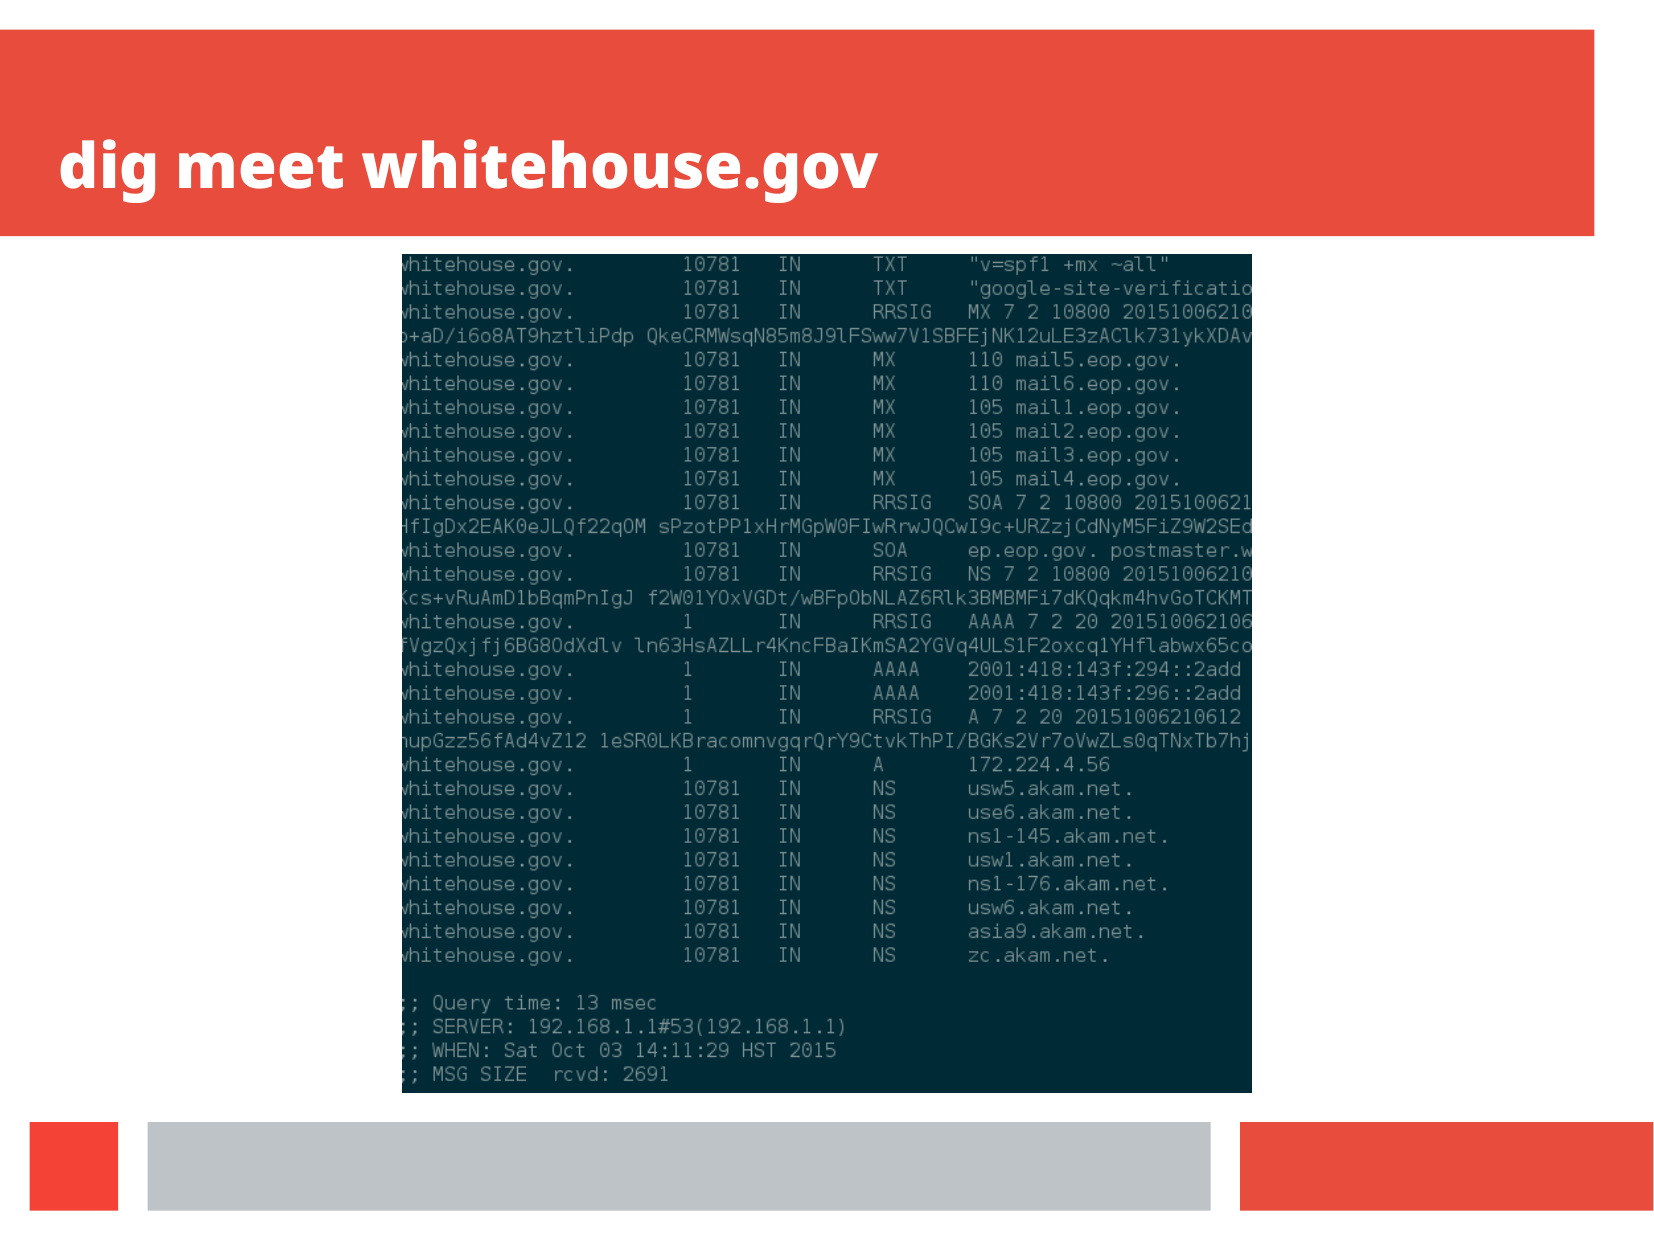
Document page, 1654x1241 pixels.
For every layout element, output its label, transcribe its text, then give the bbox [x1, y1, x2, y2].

picture [886, 352, 893, 366]
picture [981, 662, 990, 676]
picture [612, 999, 621, 1009]
picture [402, 686, 413, 699]
picture [482, 905, 490, 914]
picture [624, 519, 633, 533]
picture [684, 528, 692, 533]
picture [874, 900, 883, 914]
picture [434, 1067, 442, 1075]
picture [993, 376, 1002, 390]
picture [1065, 447, 1073, 461]
picture [1088, 428, 1097, 437]
picture [1148, 878, 1155, 890]
picture [422, 928, 430, 938]
picture [505, 733, 514, 747]
picture [423, 475, 429, 485]
picture [983, 376, 988, 390]
picture [886, 788, 895, 795]
picture [1148, 404, 1156, 414]
picture [434, 733, 442, 747]
picture [1065, 880, 1073, 890]
picture [446, 428, 454, 437]
picture [493, 428, 502, 437]
picture [541, 928, 549, 938]
picture [720, 948, 728, 961]
picture [553, 1043, 561, 1048]
picture [402, 662, 419, 675]
picture [696, 642, 704, 652]
picture [553, 285, 560, 294]
picture [720, 495, 728, 509]
picture [1078, 547, 1085, 556]
picture [1033, 519, 1037, 529]
picture [446, 475, 454, 485]
picture [505, 785, 514, 795]
picture [493, 261, 502, 271]
picture [850, 328, 859, 342]
picture [612, 594, 621, 608]
picture [886, 924, 895, 938]
picture [1112, 330, 1121, 342]
picture [827, 328, 835, 342]
picture [835, 519, 847, 533]
picture [482, 262, 490, 271]
picture [493, 833, 502, 842]
picture [470, 928, 478, 938]
picture [624, 1074, 632, 1081]
picture [529, 308, 538, 322]
picture [684, 337, 692, 342]
picture [612, 523, 621, 536]
picture [708, 376, 716, 382]
picture [1053, 929, 1061, 938]
picture [482, 309, 490, 318]
picture [1100, 495, 1109, 509]
picture [827, 1048, 835, 1057]
picture [1005, 328, 1013, 342]
picture [648, 1048, 656, 1053]
picture [1005, 285, 1013, 294]
picture [696, 447, 704, 461]
picture [983, 740, 990, 747]
picture [1160, 328, 1168, 342]
picture [529, 328, 538, 339]
picture [482, 381, 490, 390]
picture [470, 261, 478, 271]
picture [402, 424, 413, 437]
picture [1124, 614, 1132, 628]
picture [482, 500, 490, 509]
picture [493, 519, 502, 533]
picture [874, 614, 895, 628]
picture [553, 809, 560, 818]
picture [422, 761, 430, 771]
picture [886, 281, 893, 294]
picture [710, 520, 714, 533]
picture [1053, 709, 1061, 714]
picture [600, 638, 608, 652]
picture [541, 666, 549, 676]
picture [1088, 904, 1097, 914]
picture [1088, 356, 1097, 366]
picture [446, 928, 454, 938]
picture [446, 356, 454, 366]
picture [886, 424, 893, 437]
picture [1092, 305, 1097, 318]
picture [934, 733, 942, 742]
picture [1207, 614, 1216, 628]
picture [1160, 380, 1168, 390]
picture [517, 328, 525, 342]
picture [969, 686, 978, 699]
picture [696, 257, 704, 271]
picture [1078, 733, 1085, 747]
picture [791, 1043, 799, 1049]
picture [850, 590, 859, 604]
picture [720, 424, 728, 437]
picture [660, 590, 668, 604]
picture [422, 356, 430, 366]
picture [992, 781, 1013, 795]
picture [470, 308, 478, 318]
picture [1065, 285, 1073, 294]
picture [1136, 495, 1144, 501]
picture [1124, 594, 1132, 603]
picture [446, 571, 454, 580]
picture [505, 1050, 514, 1057]
picture [517, 1067, 525, 1081]
picture [1029, 876, 1037, 884]
picture [565, 1047, 572, 1057]
picture [1088, 809, 1097, 818]
picture [733, 471, 738, 485]
picture [402, 471, 419, 485]
picture [874, 642, 883, 652]
picture [423, 809, 430, 819]
picture [779, 1019, 787, 1033]
picture [803, 642, 810, 652]
picture [446, 261, 454, 271]
picture [993, 424, 1002, 437]
picture [874, 853, 883, 866]
picture [470, 499, 478, 509]
picture [529, 809, 538, 822]
picture [402, 781, 419, 795]
picture [446, 666, 454, 676]
picture [837, 328, 843, 342]
picture [470, 331, 478, 342]
picture [886, 852, 895, 866]
picture [529, 499, 538, 513]
picture [541, 571, 549, 580]
picture [1043, 737, 1050, 747]
picture [482, 571, 490, 580]
picture [708, 876, 716, 882]
picture [612, 329, 621, 342]
picture [493, 380, 502, 390]
picture [886, 883, 895, 890]
picture [636, 733, 646, 747]
picture [529, 356, 538, 370]
picture [529, 404, 538, 418]
picture [934, 335, 942, 342]
picture [1195, 709, 1204, 723]
picture [886, 876, 894, 883]
picture [720, 829, 728, 842]
picture [983, 352, 988, 366]
picture [1100, 760, 1109, 771]
picture [1112, 475, 1121, 489]
picture [1185, 332, 1192, 346]
picture [402, 737, 407, 747]
picture [969, 904, 978, 914]
picture [470, 856, 478, 866]
picture [529, 833, 538, 846]
picture [1005, 547, 1013, 556]
picture [1184, 519, 1210, 533]
picture [993, 477, 1002, 485]
picture [720, 400, 728, 414]
picture [696, 424, 704, 437]
picture [505, 856, 514, 866]
picture [1195, 285, 1202, 294]
picture [1136, 475, 1144, 489]
picture [969, 495, 978, 502]
picture [886, 686, 894, 699]
picture [1065, 833, 1073, 842]
picture [1112, 614, 1121, 628]
picture [541, 833, 549, 842]
picture [956, 523, 967, 533]
picture [910, 645, 918, 652]
picture [410, 737, 419, 747]
picture [1065, 471, 1072, 485]
picture [446, 737, 454, 742]
picture [1160, 310, 1168, 318]
picture [957, 328, 966, 342]
picture [650, 1019, 655, 1033]
picture [470, 761, 478, 771]
picture [993, 447, 1002, 461]
picture [874, 709, 895, 723]
picture [815, 523, 823, 533]
picture [541, 590, 549, 604]
picture [1207, 641, 1216, 652]
picture [1196, 733, 1204, 747]
picture [495, 1067, 500, 1081]
picture [470, 833, 478, 842]
picture [696, 567, 704, 580]
picture [553, 547, 560, 556]
picture [825, 519, 835, 533]
picture [422, 261, 430, 271]
picture [1029, 335, 1036, 342]
picture [1243, 567, 1252, 580]
picture [720, 805, 728, 819]
picture [493, 880, 502, 890]
picture [577, 1071, 585, 1080]
picture [1112, 709, 1121, 723]
picture [1088, 856, 1097, 866]
picture [886, 543, 895, 556]
picture [505, 404, 514, 414]
picture [482, 881, 490, 890]
picture [1221, 614, 1226, 628]
picture [1124, 833, 1132, 842]
picture [708, 638, 716, 652]
picture [755, 737, 764, 747]
picture [779, 328, 787, 342]
picture [1136, 733, 1144, 740]
picture [1065, 809, 1073, 818]
picture [720, 876, 728, 890]
picture [1124, 567, 1132, 580]
picture [757, 1019, 762, 1033]
picture [648, 733, 657, 747]
picture [626, 1019, 631, 1033]
picture [541, 880, 549, 890]
picture [1136, 547, 1144, 556]
picture [1017, 285, 1025, 298]
picture [827, 638, 835, 652]
picture [505, 519, 513, 532]
picture [771, 593, 776, 604]
picture [402, 305, 413, 318]
picture [733, 257, 738, 271]
picture [840, 733, 848, 747]
picture [1029, 451, 1037, 461]
picture [529, 733, 536, 743]
picture [733, 924, 738, 938]
picture [505, 641, 514, 652]
picture [493, 1019, 503, 1033]
picture [1243, 614, 1252, 628]
picture [402, 853, 419, 866]
picture [505, 308, 514, 318]
picture [505, 571, 514, 580]
picture [493, 785, 502, 795]
picture [1207, 690, 1216, 699]
picture [1088, 590, 1097, 607]
picture [1207, 285, 1216, 294]
picture [1136, 428, 1144, 441]
picture [1053, 662, 1061, 676]
picture [971, 471, 975, 485]
picture [720, 567, 728, 580]
picture [1029, 686, 1036, 699]
picture [505, 666, 514, 676]
picture [1136, 451, 1144, 465]
picture [1017, 590, 1025, 599]
picture [482, 857, 490, 866]
picture [696, 376, 704, 390]
picture [402, 876, 419, 890]
picture [505, 761, 514, 771]
picture [803, 519, 811, 524]
picture [553, 647, 561, 652]
picture [1219, 591, 1227, 604]
picture [1065, 305, 1073, 318]
picture [541, 451, 549, 461]
picture [922, 640, 930, 645]
picture [1029, 428, 1037, 437]
picture [874, 447, 883, 461]
picture [981, 447, 990, 461]
picture [493, 356, 502, 366]
picture [993, 764, 1001, 771]
picture [1076, 261, 1085, 270]
picture [402, 900, 419, 914]
picture [1243, 332, 1250, 342]
picture [981, 809, 990, 818]
picture [493, 499, 502, 509]
picture [756, 523, 762, 533]
picture [402, 710, 419, 723]
picture [446, 809, 454, 819]
picture [1100, 880, 1109, 890]
picture [446, 647, 454, 654]
picture [553, 714, 560, 723]
picture [493, 404, 502, 414]
picture [969, 733, 976, 747]
picture [422, 594, 431, 604]
picture [529, 928, 538, 942]
picture [839, 642, 847, 652]
picture [886, 645, 895, 652]
picture [517, 519, 526, 533]
picture [1100, 856, 1109, 866]
picture [541, 329, 549, 342]
picture [1076, 495, 1085, 509]
picture [886, 471, 893, 485]
picture [493, 904, 502, 914]
picture [531, 1019, 536, 1033]
picture [471, 1019, 478, 1033]
picture [696, 305, 704, 318]
picture [1197, 642, 1204, 652]
picture [767, 590, 773, 604]
picture [969, 809, 974, 819]
picture [541, 1019, 549, 1030]
picture [720, 590, 728, 604]
picture [993, 928, 1001, 938]
picture [446, 618, 454, 628]
picture [553, 904, 560, 914]
picture [505, 690, 514, 699]
picture [553, 857, 560, 866]
picture [993, 757, 1002, 763]
picture [505, 590, 511, 604]
picture [1078, 662, 1083, 676]
picture [517, 733, 526, 747]
picture [402, 757, 419, 771]
picture [494, 642, 498, 656]
picture [505, 328, 514, 342]
picture [1100, 285, 1109, 294]
picture [696, 781, 704, 795]
picture [1041, 809, 1048, 818]
picture [1219, 686, 1228, 699]
picture [402, 829, 413, 842]
picture [969, 567, 978, 580]
picture [1195, 686, 1204, 699]
picture [529, 761, 538, 775]
picture [412, 644, 417, 652]
picture [505, 833, 514, 842]
picture [874, 376, 883, 390]
picture [470, 666, 478, 676]
picture [708, 737, 716, 747]
picture [424, 519, 429, 533]
picture [993, 614, 1002, 628]
picture [1100, 475, 1109, 485]
picture [505, 261, 514, 271]
picture [402, 352, 419, 366]
picture [505, 475, 514, 485]
picture [1148, 428, 1156, 437]
picture [482, 736, 490, 747]
picture [1160, 686, 1168, 699]
picture [529, 428, 538, 441]
picture [1066, 642, 1073, 652]
picture [1007, 662, 1012, 676]
picture [779, 638, 787, 651]
picture [720, 643, 728, 652]
picture [696, 328, 704, 338]
picture [873, 519, 887, 533]
picture [446, 690, 454, 699]
picture [434, 995, 442, 1012]
picture [529, 261, 538, 275]
picture [553, 428, 560, 437]
picture [993, 733, 1001, 747]
picture [910, 686, 918, 699]
picture [1112, 404, 1121, 417]
picture [874, 829, 883, 842]
picture [1124, 519, 1132, 532]
picture [698, 737, 705, 747]
picture [472, 999, 479, 1009]
picture [470, 547, 478, 556]
picture [981, 547, 990, 560]
picture [1124, 305, 1132, 318]
picture [529, 451, 538, 465]
picture [482, 1067, 490, 1081]
picture [1243, 642, 1252, 652]
picture [505, 285, 514, 294]
picture [993, 400, 1002, 414]
picture [1041, 638, 1049, 652]
picture [1029, 809, 1037, 819]
picture [1053, 528, 1061, 533]
picture [993, 352, 1002, 366]
picture [493, 952, 502, 961]
picture [720, 900, 728, 914]
picture [733, 376, 738, 390]
picture [1243, 285, 1252, 294]
picture [402, 614, 419, 628]
picture [1065, 379, 1073, 390]
picture [993, 638, 1001, 652]
picture [981, 567, 990, 580]
picture [493, 594, 502, 604]
picture [1029, 567, 1037, 580]
picture [1005, 645, 1013, 652]
picture [446, 761, 454, 771]
picture [493, 713, 502, 723]
picture [529, 785, 538, 799]
picture [1029, 829, 1036, 842]
picture [1172, 709, 1180, 723]
picture [1051, 471, 1059, 485]
picture [402, 448, 419, 461]
picture [1100, 451, 1109, 461]
picture [969, 619, 978, 628]
picture [971, 376, 976, 390]
picture [957, 591, 965, 604]
picture [493, 547, 502, 556]
picture [493, 451, 502, 461]
picture [458, 737, 466, 742]
picture [529, 713, 538, 727]
picture [981, 471, 990, 485]
picture [852, 638, 857, 652]
picture [969, 305, 978, 318]
picture [1065, 737, 1073, 747]
picture [553, 309, 560, 318]
picture [696, 471, 704, 485]
picture [577, 590, 585, 599]
picture [1100, 356, 1109, 366]
picture [434, 1019, 442, 1026]
picture [886, 907, 895, 914]
picture [894, 567, 906, 580]
picture [602, 590, 607, 604]
picture [553, 332, 561, 337]
picture [934, 328, 942, 335]
picture [402, 257, 419, 270]
picture [1100, 833, 1109, 842]
picture [1017, 261, 1025, 271]
picture [981, 900, 1013, 914]
picture [1076, 711, 1085, 723]
picture [1017, 757, 1025, 763]
picture [1136, 404, 1144, 418]
picture [470, 519, 478, 533]
picture [1065, 567, 1073, 580]
picture [1195, 495, 1204, 509]
picture [1088, 880, 1097, 890]
picture [672, 735, 679, 744]
picture [493, 618, 502, 628]
picture [733, 876, 738, 890]
picture [910, 662, 918, 675]
picture [553, 356, 560, 366]
picture [886, 448, 893, 461]
picture [743, 737, 752, 747]
picture [1005, 805, 1013, 819]
picture [1041, 928, 1049, 938]
picture [874, 471, 883, 485]
picture [720, 352, 728, 366]
picture [482, 714, 490, 723]
picture [1136, 833, 1144, 842]
picture [1160, 709, 1168, 723]
picture [864, 519, 869, 533]
picture [981, 590, 990, 604]
picture [945, 590, 950, 604]
picture [1147, 638, 1155, 652]
picture [423, 880, 430, 890]
picture [509, 593, 514, 604]
picture [1076, 642, 1083, 652]
picture [529, 952, 538, 965]
picture [1195, 305, 1204, 318]
picture [1029, 404, 1037, 414]
picture [696, 523, 704, 533]
picture [1100, 733, 1109, 738]
picture [993, 495, 1002, 509]
picture [708, 852, 716, 858]
picture [1195, 329, 1203, 342]
picture [1231, 495, 1240, 501]
picture [1148, 737, 1156, 747]
picture [1100, 928, 1109, 937]
picture [529, 285, 538, 298]
picture [755, 593, 764, 604]
picture [402, 281, 413, 294]
picture [624, 999, 633, 1009]
picture [1219, 526, 1228, 533]
picture [922, 519, 929, 533]
picture [482, 476, 490, 485]
picture [1219, 662, 1228, 676]
picture [1136, 305, 1144, 318]
picture [482, 667, 490, 676]
picture [1102, 638, 1107, 652]
picture [1184, 594, 1192, 604]
picture [696, 543, 704, 556]
picture [971, 400, 976, 414]
picture [506, 998, 512, 1009]
picture [577, 638, 585, 652]
picture [446, 595, 454, 604]
picture [553, 452, 560, 461]
picture [815, 733, 823, 738]
picture [529, 666, 538, 680]
picture [1219, 305, 1228, 318]
picture [1065, 357, 1073, 366]
picture [446, 785, 454, 795]
picture [969, 833, 978, 842]
picture [684, 1019, 692, 1033]
picture [981, 619, 990, 628]
picture [1052, 376, 1060, 390]
picture [470, 713, 478, 723]
picture [505, 547, 514, 556]
picture [529, 523, 538, 533]
picture [1112, 928, 1121, 938]
picture [1053, 785, 1061, 795]
picture [1231, 686, 1240, 699]
picture [422, 666, 430, 676]
picture [434, 1043, 446, 1057]
picture [470, 285, 478, 294]
picture [541, 380, 549, 390]
picture [541, 737, 548, 747]
picture [1077, 328, 1085, 342]
picture [541, 904, 549, 914]
picture [672, 332, 680, 342]
picture [684, 733, 692, 747]
picture [1136, 285, 1144, 294]
picture [1076, 590, 1085, 604]
picture [1065, 523, 1069, 537]
picture [1065, 757, 1073, 771]
picture [483, 999, 490, 1013]
picture [1055, 400, 1059, 414]
picture [1100, 519, 1109, 533]
picture [422, 737, 431, 751]
picture [402, 332, 407, 342]
picture [482, 357, 490, 366]
picture [565, 330, 572, 342]
picture [529, 690, 538, 703]
picture [505, 499, 514, 509]
picture [1136, 567, 1144, 580]
picture [803, 1043, 811, 1057]
picture [553, 1052, 561, 1057]
picture [553, 761, 560, 771]
picture [993, 686, 1002, 699]
picture [1112, 356, 1121, 370]
picture [446, 451, 454, 461]
picture [696, 281, 704, 294]
picture [470, 571, 478, 580]
picture [1029, 547, 1037, 556]
picture [553, 833, 560, 842]
picture [579, 1045, 584, 1057]
picture [910, 638, 918, 644]
picture [505, 451, 514, 461]
picture [422, 904, 430, 914]
picture [470, 451, 478, 461]
picture [470, 380, 478, 390]
picture [672, 1024, 680, 1033]
picture [529, 856, 538, 870]
picture [957, 642, 966, 655]
picture [1053, 718, 1061, 723]
picture [1076, 567, 1085, 580]
picture [969, 502, 978, 509]
picture [1076, 829, 1084, 842]
picture [446, 404, 454, 414]
picture [969, 662, 978, 676]
picture [1005, 638, 1013, 645]
picture [910, 329, 918, 342]
picture [720, 781, 728, 795]
picture [414, 308, 419, 318]
picture [672, 590, 692, 604]
picture [1092, 567, 1097, 580]
picture [720, 852, 728, 866]
picture [1053, 856, 1061, 866]
picture [1160, 452, 1168, 461]
picture [993, 590, 1002, 604]
picture [1104, 305, 1109, 318]
picture [1088, 757, 1097, 771]
picture [720, 543, 728, 556]
picture [553, 618, 560, 628]
picture [493, 328, 502, 342]
picture [1207, 666, 1216, 676]
picture [720, 281, 728, 294]
picture [565, 528, 573, 535]
picture [648, 1067, 657, 1078]
picture [1160, 428, 1168, 437]
picture [1017, 924, 1025, 935]
picture [1017, 764, 1025, 771]
picture [1052, 352, 1059, 366]
picture [969, 328, 978, 342]
picture [874, 781, 883, 795]
picture [614, 642, 621, 652]
picture [1029, 904, 1037, 914]
picture [1029, 614, 1037, 622]
picture [1053, 686, 1061, 699]
picture [1103, 686, 1109, 699]
picture [1243, 519, 1252, 533]
picture [1041, 495, 1049, 509]
picture [1231, 502, 1239, 509]
picture [720, 471, 728, 485]
picture [969, 785, 978, 795]
picture [505, 904, 514, 914]
picture [720, 737, 727, 747]
picture [731, 1019, 740, 1033]
picture [874, 590, 883, 604]
picture [874, 424, 883, 437]
picture [1088, 404, 1097, 414]
picture [1100, 380, 1109, 390]
picture [805, 737, 812, 747]
picture [553, 785, 560, 795]
picture [446, 380, 454, 390]
picture [838, 594, 847, 607]
picture [1100, 904, 1109, 914]
picture [470, 475, 478, 485]
picture [922, 590, 930, 604]
picture [482, 590, 490, 604]
picture [1124, 547, 1132, 556]
picture [720, 1019, 728, 1033]
picture [1076, 928, 1085, 937]
picture [1066, 495, 1071, 509]
picture [922, 495, 930, 500]
picture [1148, 328, 1156, 337]
picture [1195, 662, 1204, 676]
picture [1088, 475, 1097, 485]
picture [1231, 734, 1240, 747]
picture [1136, 380, 1144, 394]
picture [720, 447, 728, 461]
picture [862, 328, 871, 335]
picture [402, 400, 419, 413]
picture [874, 924, 883, 938]
picture [495, 733, 502, 747]
picture [458, 590, 466, 600]
picture [1148, 662, 1156, 676]
picture [1148, 356, 1156, 366]
picture [402, 567, 413, 580]
picture [1136, 335, 1144, 342]
picture [894, 502, 906, 509]
picture [541, 618, 549, 628]
picture [1160, 475, 1168, 485]
picture [541, 638, 549, 652]
picture [755, 328, 764, 342]
picture [553, 880, 560, 890]
picture [553, 928, 560, 938]
picture [493, 809, 502, 819]
picture [993, 809, 1002, 818]
picture [733, 781, 738, 795]
picture [993, 471, 1000, 478]
picture [684, 328, 692, 333]
picture [541, 404, 549, 414]
picture [1172, 547, 1180, 556]
picture [1088, 833, 1097, 842]
picture [1183, 614, 1192, 628]
picture [482, 929, 490, 938]
picture [1148, 451, 1156, 461]
picture [720, 257, 728, 271]
picture [402, 495, 419, 509]
picture [1065, 928, 1073, 938]
picture [1136, 686, 1144, 699]
picture [1065, 785, 1073, 794]
picture [1005, 928, 1014, 938]
picture [743, 332, 752, 346]
picture [1017, 547, 1025, 556]
picture [553, 380, 560, 390]
picture [446, 880, 454, 890]
picture [1088, 519, 1097, 533]
picture [874, 757, 883, 771]
picture [791, 737, 799, 747]
picture [755, 1050, 764, 1057]
picture [1148, 380, 1156, 390]
picture [993, 285, 1002, 294]
picture [1111, 638, 1119, 651]
picture [470, 880, 478, 890]
picture [1053, 590, 1061, 596]
picture [886, 737, 893, 747]
picture [791, 1050, 799, 1057]
picture [862, 591, 871, 604]
picture [1112, 495, 1121, 509]
picture [648, 328, 657, 345]
picture [493, 571, 502, 580]
picture [422, 499, 430, 509]
picture [576, 328, 581, 342]
picture [470, 952, 478, 961]
picture [731, 737, 740, 747]
picture [493, 856, 502, 866]
picture [1017, 954, 1025, 961]
picture [493, 475, 502, 485]
picture [541, 809, 549, 819]
picture [470, 739, 478, 747]
picture [1112, 547, 1121, 560]
picture [1041, 285, 1049, 294]
picture [1160, 356, 1168, 366]
picture [934, 528, 942, 535]
picture [1029, 757, 1037, 763]
picture [886, 805, 895, 818]
picture [894, 709, 906, 723]
picture [696, 948, 704, 961]
picture [981, 928, 990, 938]
picture [733, 352, 738, 366]
picture [981, 833, 990, 842]
picture [636, 519, 645, 533]
picture [402, 376, 419, 390]
picture [553, 499, 560, 509]
picture [1148, 475, 1156, 485]
picture [402, 543, 419, 556]
picture [660, 638, 668, 652]
picture [1219, 495, 1228, 509]
picture [1087, 737, 1098, 747]
picture [636, 1067, 645, 1081]
picture [482, 405, 490, 414]
picture [733, 495, 738, 509]
picture [1017, 733, 1025, 747]
picture [696, 852, 704, 866]
picture [891, 519, 896, 533]
picture [898, 495, 906, 502]
picture [803, 528, 811, 533]
picture [886, 781, 894, 788]
picture [1124, 737, 1132, 747]
picture [993, 662, 1002, 676]
picture [529, 380, 538, 394]
picture [779, 737, 787, 751]
picture [624, 332, 633, 346]
picture [1243, 305, 1252, 318]
picture [981, 785, 990, 795]
picture [470, 809, 478, 819]
picture [1076, 877, 1085, 890]
picture [529, 638, 538, 652]
picture [1136, 356, 1144, 370]
picture [505, 713, 514, 723]
picture [1053, 809, 1061, 819]
picture [1029, 356, 1037, 366]
picture [708, 900, 716, 906]
picture [493, 928, 502, 938]
picture [1041, 757, 1049, 771]
picture [662, 1067, 666, 1081]
picture [1041, 834, 1049, 842]
picture [981, 880, 990, 890]
picture [1076, 952, 1085, 961]
picture [541, 856, 549, 866]
picture [733, 805, 738, 819]
picture [541, 308, 549, 318]
picture [1184, 567, 1192, 580]
picture [815, 743, 823, 749]
picture [470, 404, 478, 414]
picture [708, 495, 716, 501]
picture [946, 328, 954, 342]
picture [1053, 642, 1061, 652]
picture [1136, 590, 1143, 600]
picture [1088, 642, 1097, 656]
picture [672, 638, 680, 652]
picture [874, 876, 883, 890]
picture [993, 261, 1013, 271]
picture [696, 829, 704, 842]
picture [529, 571, 538, 584]
picture [1160, 595, 1168, 604]
picture [696, 400, 704, 414]
picture [1041, 859, 1049, 866]
picture [1112, 451, 1121, 465]
picture [1053, 614, 1061, 628]
picture [1077, 614, 1085, 628]
picture [589, 1071, 597, 1081]
picture [402, 948, 413, 961]
picture [720, 376, 728, 390]
picture [505, 928, 514, 938]
picture [1100, 594, 1109, 608]
picture [1065, 591, 1073, 604]
picture [696, 805, 704, 819]
picture [470, 618, 478, 628]
picture [422, 642, 431, 656]
picture [1160, 404, 1168, 414]
picture [696, 876, 704, 890]
picture [720, 924, 728, 938]
picture [898, 543, 906, 556]
picture [589, 995, 597, 1009]
picture [894, 305, 906, 318]
picture [1172, 642, 1193, 652]
picture [541, 428, 549, 437]
picture [1066, 400, 1071, 414]
picture [529, 618, 538, 632]
picture [1029, 328, 1037, 334]
picture [422, 618, 430, 628]
picture [767, 1019, 776, 1033]
picture [402, 805, 419, 818]
picture [1172, 500, 1180, 509]
picture [446, 952, 454, 961]
picture [482, 786, 490, 795]
picture [505, 1043, 514, 1050]
picture [434, 1026, 442, 1033]
picture [767, 737, 774, 747]
picture [1136, 709, 1144, 723]
picture [874, 305, 895, 318]
picture [1160, 572, 1168, 580]
picture [1092, 709, 1097, 723]
picture [970, 590, 978, 604]
picture [458, 1076, 466, 1081]
picture [601, 1019, 609, 1033]
picture [696, 924, 704, 938]
picture [922, 504, 930, 509]
picture [410, 333, 418, 341]
picture [541, 499, 549, 509]
picture [910, 523, 920, 533]
picture [505, 618, 514, 628]
picture [1005, 590, 1013, 604]
picture [553, 1026, 561, 1033]
picture [553, 690, 560, 699]
picture [1100, 809, 1109, 818]
picture [1029, 785, 1037, 795]
picture [995, 876, 1000, 890]
picture [1100, 428, 1109, 437]
picture [1219, 328, 1225, 342]
picture [898, 686, 906, 699]
picture [446, 308, 454, 318]
picture [529, 880, 538, 894]
picture [1088, 614, 1097, 628]
picture [1041, 709, 1049, 723]
picture [505, 809, 514, 818]
picture [874, 543, 883, 556]
picture [971, 757, 976, 771]
picture [969, 880, 978, 890]
picture [1114, 527, 1119, 537]
picture [660, 523, 668, 533]
picture [1231, 519, 1239, 533]
picture [541, 999, 549, 1009]
picture [541, 761, 549, 771]
picture [541, 690, 549, 699]
picture [470, 785, 478, 795]
picture [755, 1043, 764, 1050]
picture [743, 638, 752, 652]
picture [601, 1043, 609, 1057]
picture [969, 928, 978, 938]
picture [1136, 662, 1144, 676]
picture [1219, 638, 1228, 652]
picture [1195, 567, 1204, 580]
picture [1231, 642, 1238, 652]
picture [1100, 404, 1109, 414]
picture [1184, 737, 1192, 747]
picture [886, 948, 895, 961]
picture [1196, 590, 1204, 604]
picture [1029, 662, 1037, 675]
picture [733, 400, 738, 414]
picture [1065, 856, 1073, 866]
picture [1172, 614, 1180, 628]
picture [493, 285, 502, 294]
picture [1065, 424, 1073, 437]
picture [1005, 737, 1013, 747]
picture [1231, 662, 1240, 676]
picture [898, 638, 906, 652]
picture [493, 666, 502, 676]
picture [1088, 451, 1097, 461]
picture [1041, 876, 1049, 890]
picture [446, 547, 454, 556]
picture [1029, 952, 1037, 961]
picture [1053, 904, 1061, 914]
picture [482, 762, 490, 771]
picture [589, 519, 597, 533]
picture [660, 329, 668, 342]
picture [410, 594, 417, 604]
picture [922, 718, 930, 723]
picture [1148, 619, 1156, 628]
picture [1104, 567, 1109, 580]
picture [422, 380, 430, 390]
picture [981, 856, 1003, 866]
picture [1160, 662, 1168, 675]
picture [648, 999, 655, 1009]
picture [493, 690, 502, 699]
picture [886, 830, 895, 842]
picture [493, 309, 502, 318]
picture [981, 400, 990, 414]
picture [1112, 428, 1121, 441]
picture [505, 380, 514, 390]
picture [1150, 285, 1157, 294]
picture [1148, 495, 1156, 509]
picture [898, 614, 906, 621]
picture [708, 447, 716, 453]
picture [1065, 547, 1073, 556]
picture [446, 1067, 454, 1081]
picture [650, 590, 656, 604]
picture [886, 900, 894, 907]
picture [969, 710, 978, 723]
picture [1207, 526, 1216, 533]
title dig meet whitehouse.gov [59, 59, 1595, 207]
picture [541, 261, 549, 271]
picture [446, 904, 454, 914]
picture [402, 924, 419, 937]
picture [402, 638, 406, 652]
picture [1088, 380, 1097, 390]
picture [446, 499, 454, 509]
picture [886, 638, 894, 645]
picture [981, 495, 990, 509]
picture [553, 638, 561, 643]
picture [829, 737, 836, 747]
picture [708, 328, 740, 342]
picture [1160, 642, 1168, 652]
picture [446, 856, 454, 866]
picture [874, 567, 895, 580]
picture [874, 948, 883, 961]
picture [458, 1019, 466, 1029]
picture [1136, 880, 1144, 890]
picture [482, 619, 490, 628]
picture [898, 740, 906, 747]
picture [1231, 328, 1239, 342]
picture [1041, 788, 1049, 795]
picture [517, 638, 526, 652]
picture [541, 952, 549, 961]
picture [541, 356, 549, 366]
picture [458, 1067, 466, 1072]
picture [971, 352, 976, 366]
picture [708, 471, 716, 477]
picture [1231, 710, 1240, 723]
picture [470, 690, 478, 699]
picture [1088, 785, 1097, 795]
picture [815, 328, 822, 342]
picture [910, 590, 918, 599]
picture [1029, 475, 1037, 485]
picture [612, 737, 621, 747]
picture [873, 332, 896, 342]
picture [803, 328, 811, 342]
picture [493, 761, 502, 771]
picture [974, 735, 978, 747]
picture [782, 519, 799, 527]
picture [720, 305, 728, 318]
picture [565, 1071, 572, 1081]
picture [470, 428, 478, 437]
picture [565, 642, 573, 652]
picture [1029, 764, 1037, 771]
picture [529, 547, 538, 560]
picture [874, 495, 895, 509]
picture [505, 880, 514, 890]
picture [1148, 709, 1156, 723]
picture [482, 452, 490, 461]
picture [636, 999, 645, 1009]
picture [1231, 590, 1240, 604]
picture [1029, 305, 1037, 318]
picture [529, 591, 538, 604]
picture [1219, 567, 1228, 580]
picture [517, 1047, 526, 1057]
picture [458, 523, 466, 533]
picture [733, 900, 738, 914]
picture [985, 424, 990, 437]
picture [803, 595, 815, 604]
picture [1124, 880, 1132, 889]
picture [886, 662, 894, 675]
picture [1017, 495, 1025, 503]
picture [1207, 733, 1216, 747]
picture [422, 332, 431, 342]
picture [553, 952, 560, 961]
picture [422, 785, 430, 795]
picture [708, 352, 716, 358]
picture [720, 1043, 728, 1057]
picture [624, 733, 633, 740]
picture [1185, 495, 1190, 509]
picture [1029, 380, 1037, 390]
picture [1184, 547, 1192, 556]
picture [922, 614, 930, 619]
picture [553, 1019, 561, 1025]
picture [731, 638, 740, 652]
picture [1195, 617, 1204, 628]
picture [1065, 904, 1073, 913]
picture [1112, 591, 1120, 604]
picture [1207, 547, 1216, 556]
picture [553, 261, 560, 271]
picture [446, 285, 454, 294]
picture [541, 547, 549, 556]
picture [659, 1019, 669, 1033]
picture [969, 547, 978, 556]
picture [1005, 952, 1014, 961]
picture [1124, 261, 1132, 271]
picture [553, 571, 560, 580]
picture [482, 332, 490, 342]
picture [745, 519, 750, 533]
picture [470, 356, 478, 366]
picture [1065, 952, 1073, 961]
picture [886, 400, 893, 413]
picture [971, 519, 976, 533]
picture [434, 523, 442, 537]
picture [1124, 285, 1131, 294]
picture [874, 805, 883, 818]
picture [934, 590, 942, 600]
picture [577, 733, 585, 747]
picture [708, 1043, 716, 1057]
picture [874, 662, 883, 675]
picture [1136, 502, 1144, 509]
picture [874, 400, 883, 413]
picture [541, 475, 549, 485]
picture [553, 594, 561, 604]
picture [648, 642, 657, 651]
picture [886, 257, 893, 271]
picture [589, 1022, 597, 1033]
picture [1112, 380, 1121, 393]
picture [922, 709, 930, 714]
picture [470, 904, 478, 914]
picture [850, 733, 859, 747]
picture [553, 404, 560, 414]
picture [1088, 495, 1097, 509]
picture [898, 590, 906, 604]
picture [898, 662, 906, 675]
picture [696, 900, 704, 914]
picture [1231, 614, 1240, 628]
picture [589, 642, 597, 652]
picture [874, 352, 883, 366]
picture [815, 590, 823, 604]
picture [993, 328, 1002, 342]
picture [402, 591, 406, 601]
picture [458, 643, 466, 652]
picture [1100, 785, 1109, 795]
picture [529, 475, 538, 489]
picture [1041, 519, 1049, 533]
picture [1017, 709, 1025, 723]
picture [1207, 495, 1216, 509]
picture [601, 519, 609, 533]
picture [696, 352, 704, 366]
picture [894, 621, 906, 628]
picture [1053, 733, 1061, 739]
picture [1100, 662, 1109, 676]
picture [1041, 907, 1049, 914]
picture [874, 686, 883, 699]
picture [529, 904, 538, 918]
picture [767, 328, 776, 342]
picture [1184, 305, 1192, 318]
picture [638, 1043, 643, 1057]
picture [541, 285, 549, 294]
picture [505, 356, 514, 366]
picture [862, 638, 870, 652]
picture [767, 643, 775, 648]
picture [733, 594, 739, 604]
picture [696, 495, 704, 509]
picture [553, 733, 561, 742]
picture [541, 713, 549, 723]
picture [446, 713, 454, 723]
picture [505, 428, 514, 437]
picture [1052, 447, 1057, 461]
picture [1148, 686, 1156, 699]
picture [985, 686, 990, 699]
picture [624, 740, 633, 747]
picture [922, 623, 930, 628]
picture [458, 999, 466, 1009]
picture [553, 475, 560, 485]
picture [601, 328, 609, 337]
picture [1029, 856, 1037, 866]
picture [1150, 257, 1155, 271]
picture [553, 666, 560, 676]
picture [1243, 548, 1252, 556]
picture [1076, 305, 1085, 318]
picture [1053, 547, 1061, 560]
picture [1172, 524, 1180, 533]
picture [613, 1043, 621, 1057]
picture [1005, 614, 1013, 628]
picture [446, 833, 454, 842]
picture [529, 999, 538, 1009]
picture [993, 523, 1000, 533]
picture [1029, 734, 1037, 747]
picture [505, 952, 514, 961]
picture [947, 638, 954, 652]
picture [541, 785, 549, 795]
picture [423, 404, 430, 414]
picture [886, 376, 893, 390]
